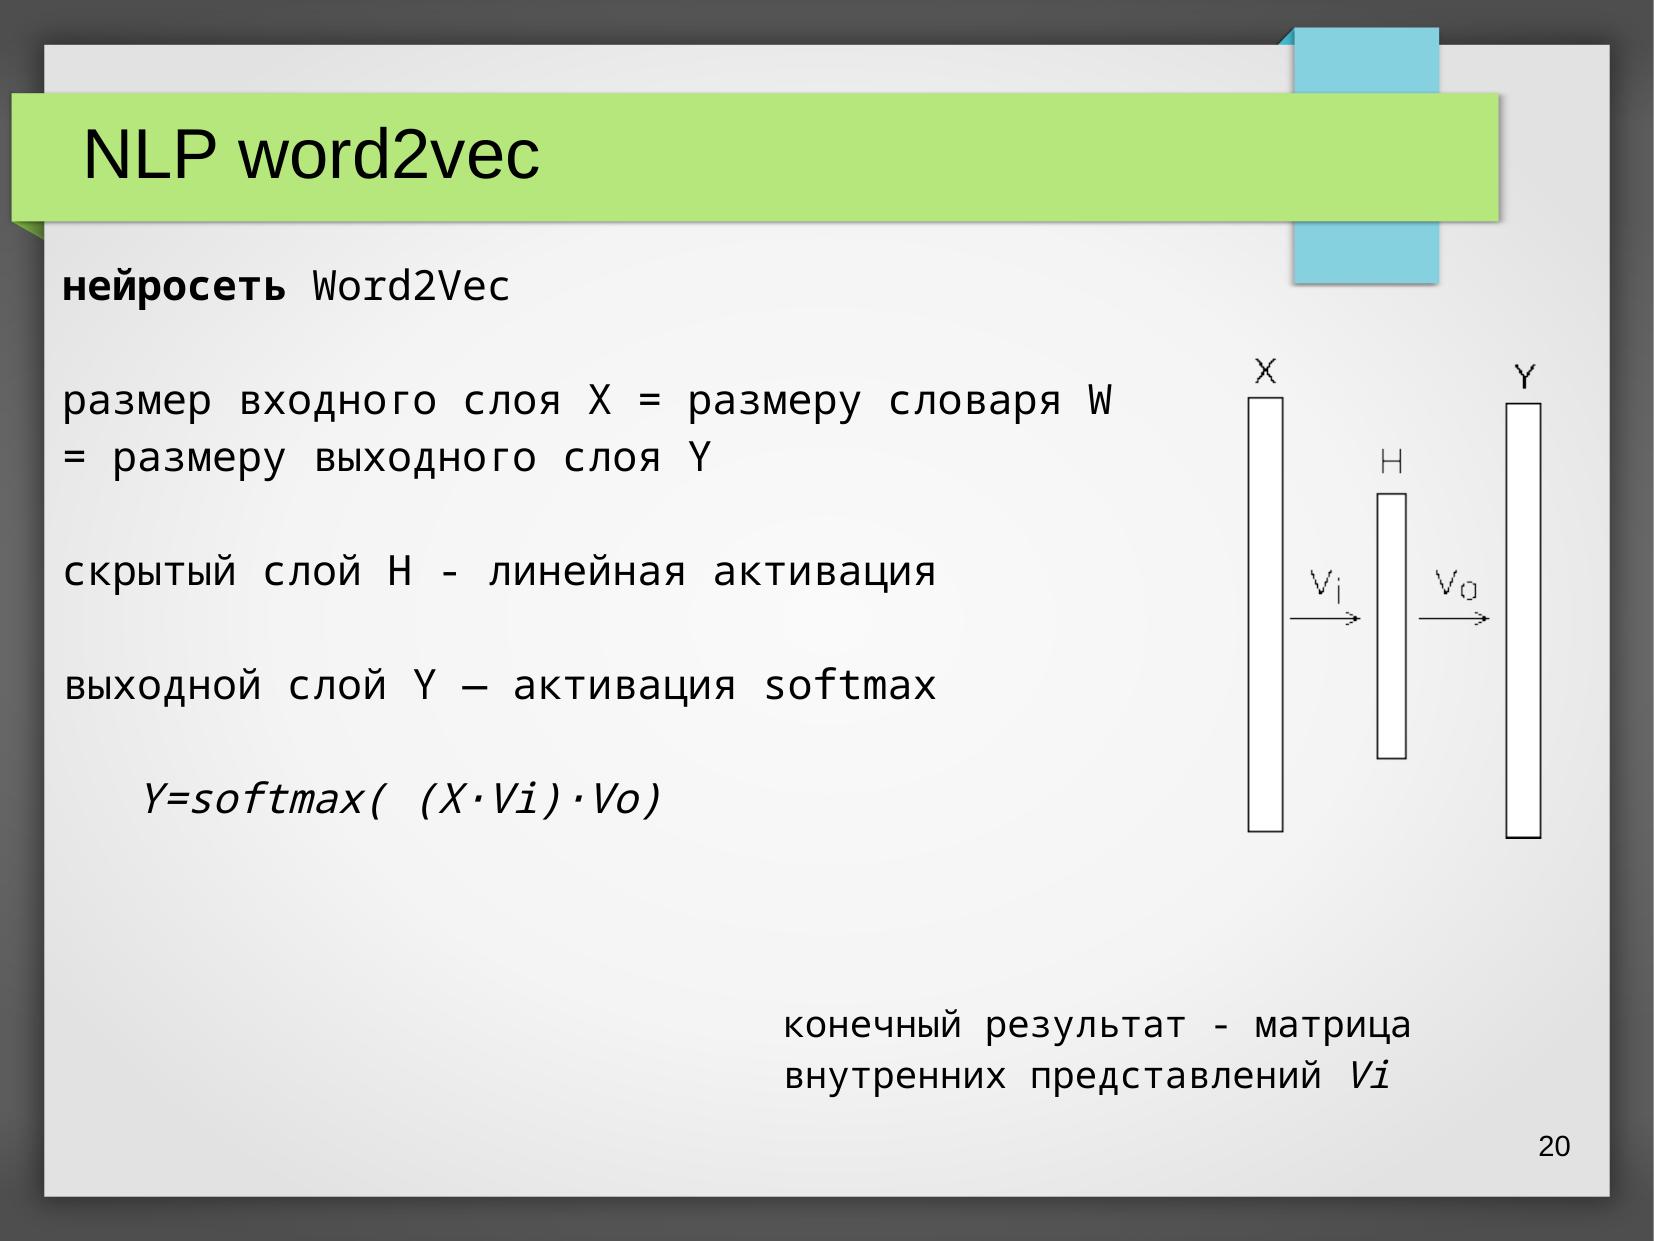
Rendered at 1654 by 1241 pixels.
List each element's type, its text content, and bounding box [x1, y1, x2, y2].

text_box конечный результат - матрица внутренних представлений Vi [767, 990, 1477, 1147]
text_box нейросеть Word2Vec размер входного слоя X = размеру словаря W = размеру выходного слоя Y скрытый слой H - линейная активация выходной слой Y — активация softmax Y=softmax( (X⋅Vi)⋅Vo) [47, 248, 1217, 991]
picture [0, 0, 1654, 1241]
title NLP word2vec [82, 113, 1406, 194]
